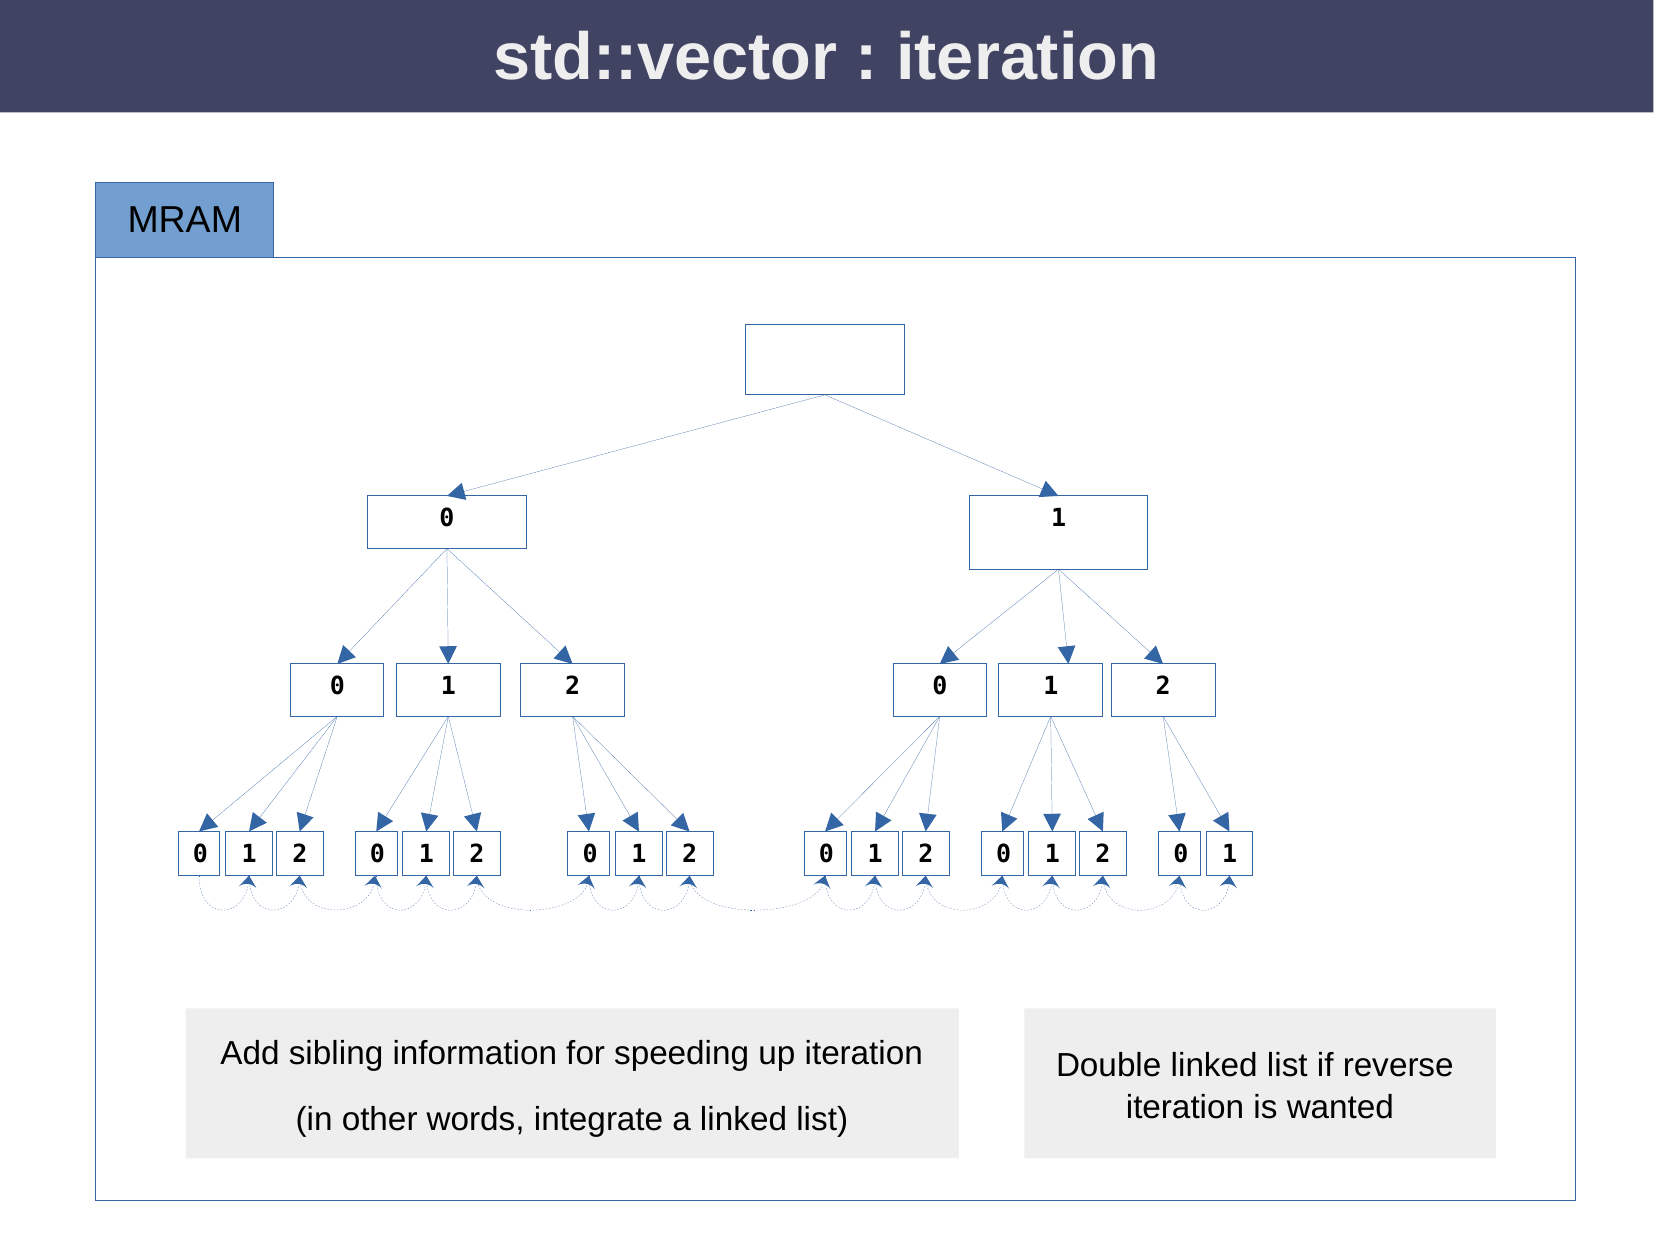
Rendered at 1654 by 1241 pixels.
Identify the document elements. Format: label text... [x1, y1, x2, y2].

text_box 1 [1206, 831, 1253, 876]
text_box 0 [893, 663, 987, 717]
text_box 2 [1111, 663, 1216, 717]
text_box 1 [225, 831, 273, 876]
text_box 0 [367, 495, 527, 549]
text_box 0 [981, 831, 1024, 876]
text_box 0 [567, 831, 610, 876]
text_box 1 [851, 831, 899, 876]
text_box 1 [615, 831, 663, 876]
text_box 1 [1028, 831, 1076, 876]
text_box 1 [969, 495, 1148, 570]
text_box 2 [276, 831, 324, 876]
text_box 1 [396, 663, 501, 717]
text_box 2 [453, 831, 501, 876]
text_box 2 [902, 831, 950, 876]
text_box 2 [520, 663, 625, 717]
text_box 2 [666, 831, 714, 876]
text_box 1 [402, 831, 450, 876]
text_box 2 [1079, 831, 1127, 876]
text_box MRAM [95, 182, 274, 258]
text_box [745, 324, 905, 395]
text_box 0 [290, 663, 384, 717]
text_box std::vector : iteration [0, 0, 1654, 113]
text_box Add sibling information for speeding up iteration (in other words, integrate a linked list) [185, 1008, 959, 1159]
text_box 0 [804, 831, 847, 876]
text_box 0 [355, 831, 398, 876]
text_box 0 [1158, 831, 1201, 876]
text_box Double linked list if reverse iteration is wanted [1024, 1008, 1496, 1159]
text_box 1 [998, 663, 1103, 717]
text_box 0 [178, 831, 220, 876]
